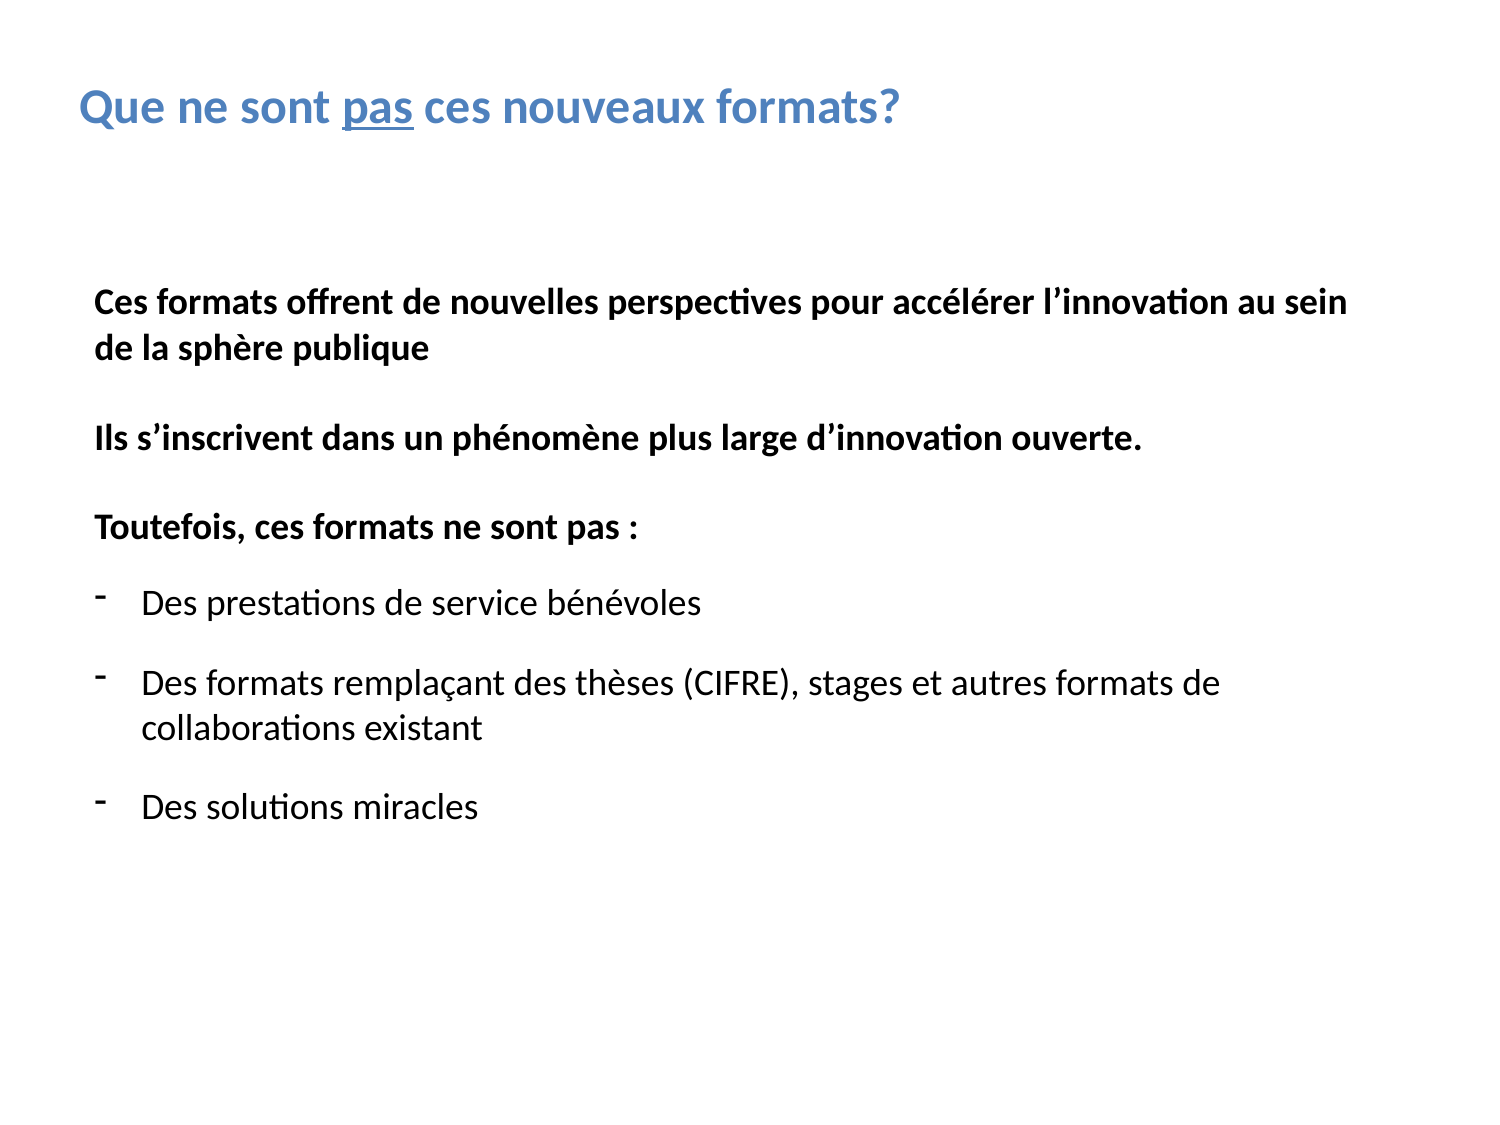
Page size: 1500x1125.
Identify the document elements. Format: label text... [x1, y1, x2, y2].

text_box Ces formats offrent de nouvelles perspectives pour accélérer l’innovation au sein de la sphère publique Ils s’inscrivent dans un phénomène plus large d’innovation ouverte. Toutefois, ces formats ne sont pas : Des prestations de service bénévoles Des formats remplaçant des thèses (CIFRE), stages et autres formats de collaborations existant Des solutions miracles [79, 270, 1368, 1015]
text_box Que ne sont pas ces nouveaux formats? [64, 66, 1081, 142]
